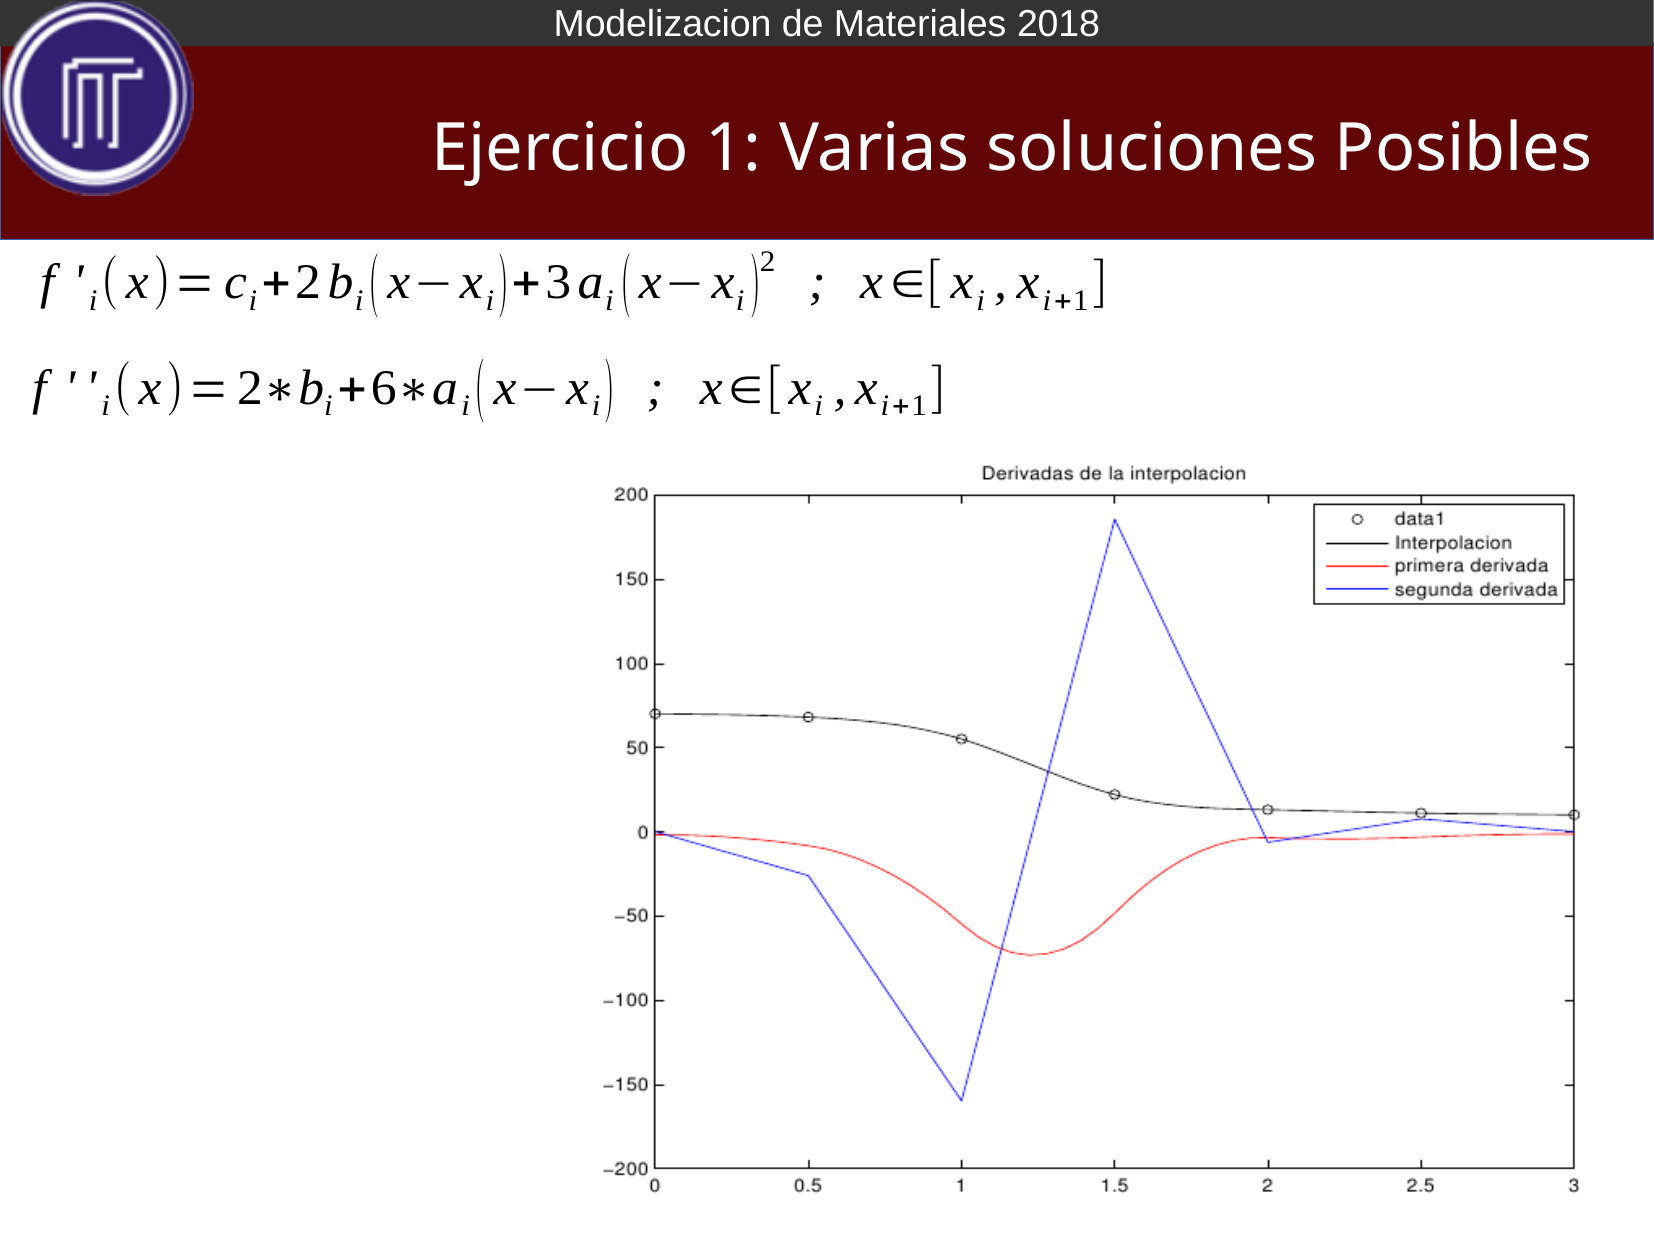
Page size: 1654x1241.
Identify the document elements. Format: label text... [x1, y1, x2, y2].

chart [22, 245, 1113, 321]
title Ejercicio 1: Varias soluciones Posibles [41, 70, 1654, 218]
picture [586, 445, 1601, 1219]
picture [0, 0, 194, 196]
chart [14, 356, 952, 427]
